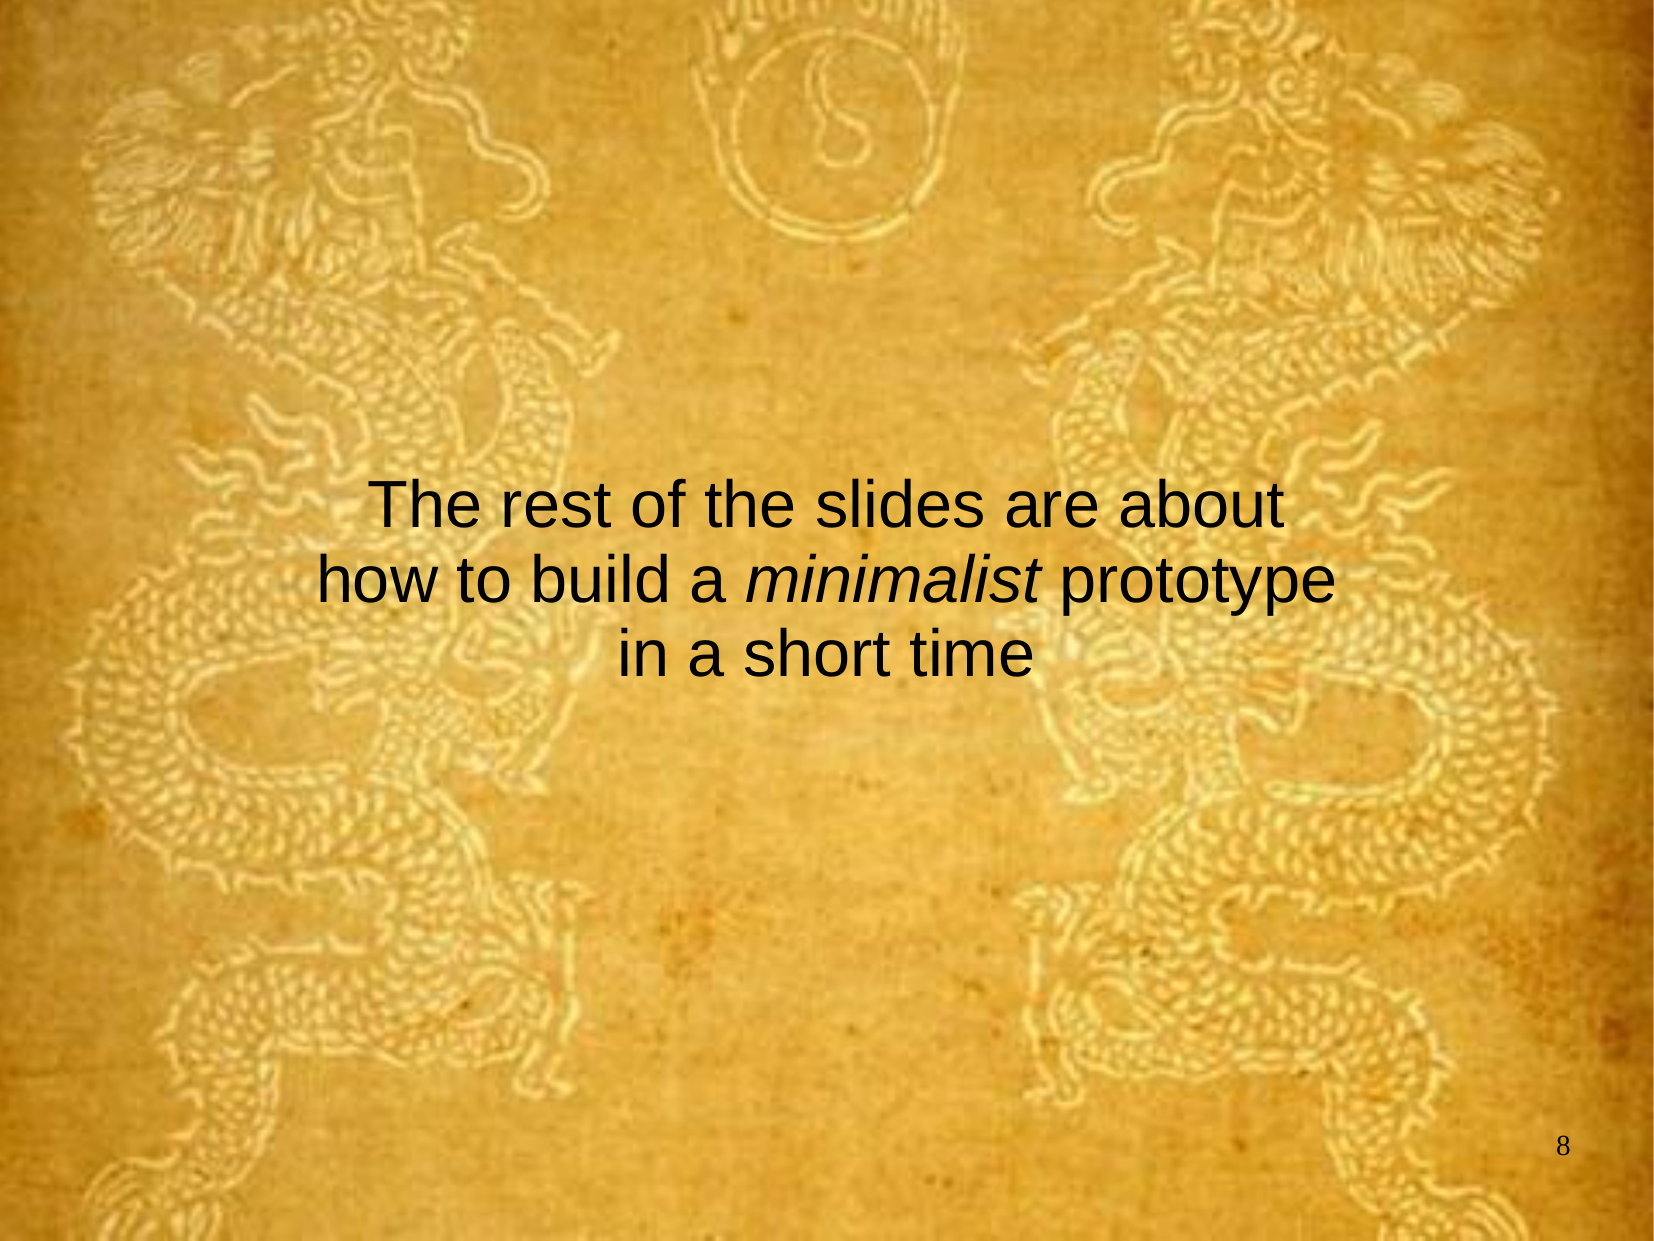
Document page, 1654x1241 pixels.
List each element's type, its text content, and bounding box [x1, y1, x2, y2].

picture [0, 0, 1654, 1241]
subtitle The rest of the slides are about how to build a minimalist prototype in a short time [82, 49, 1571, 1109]
